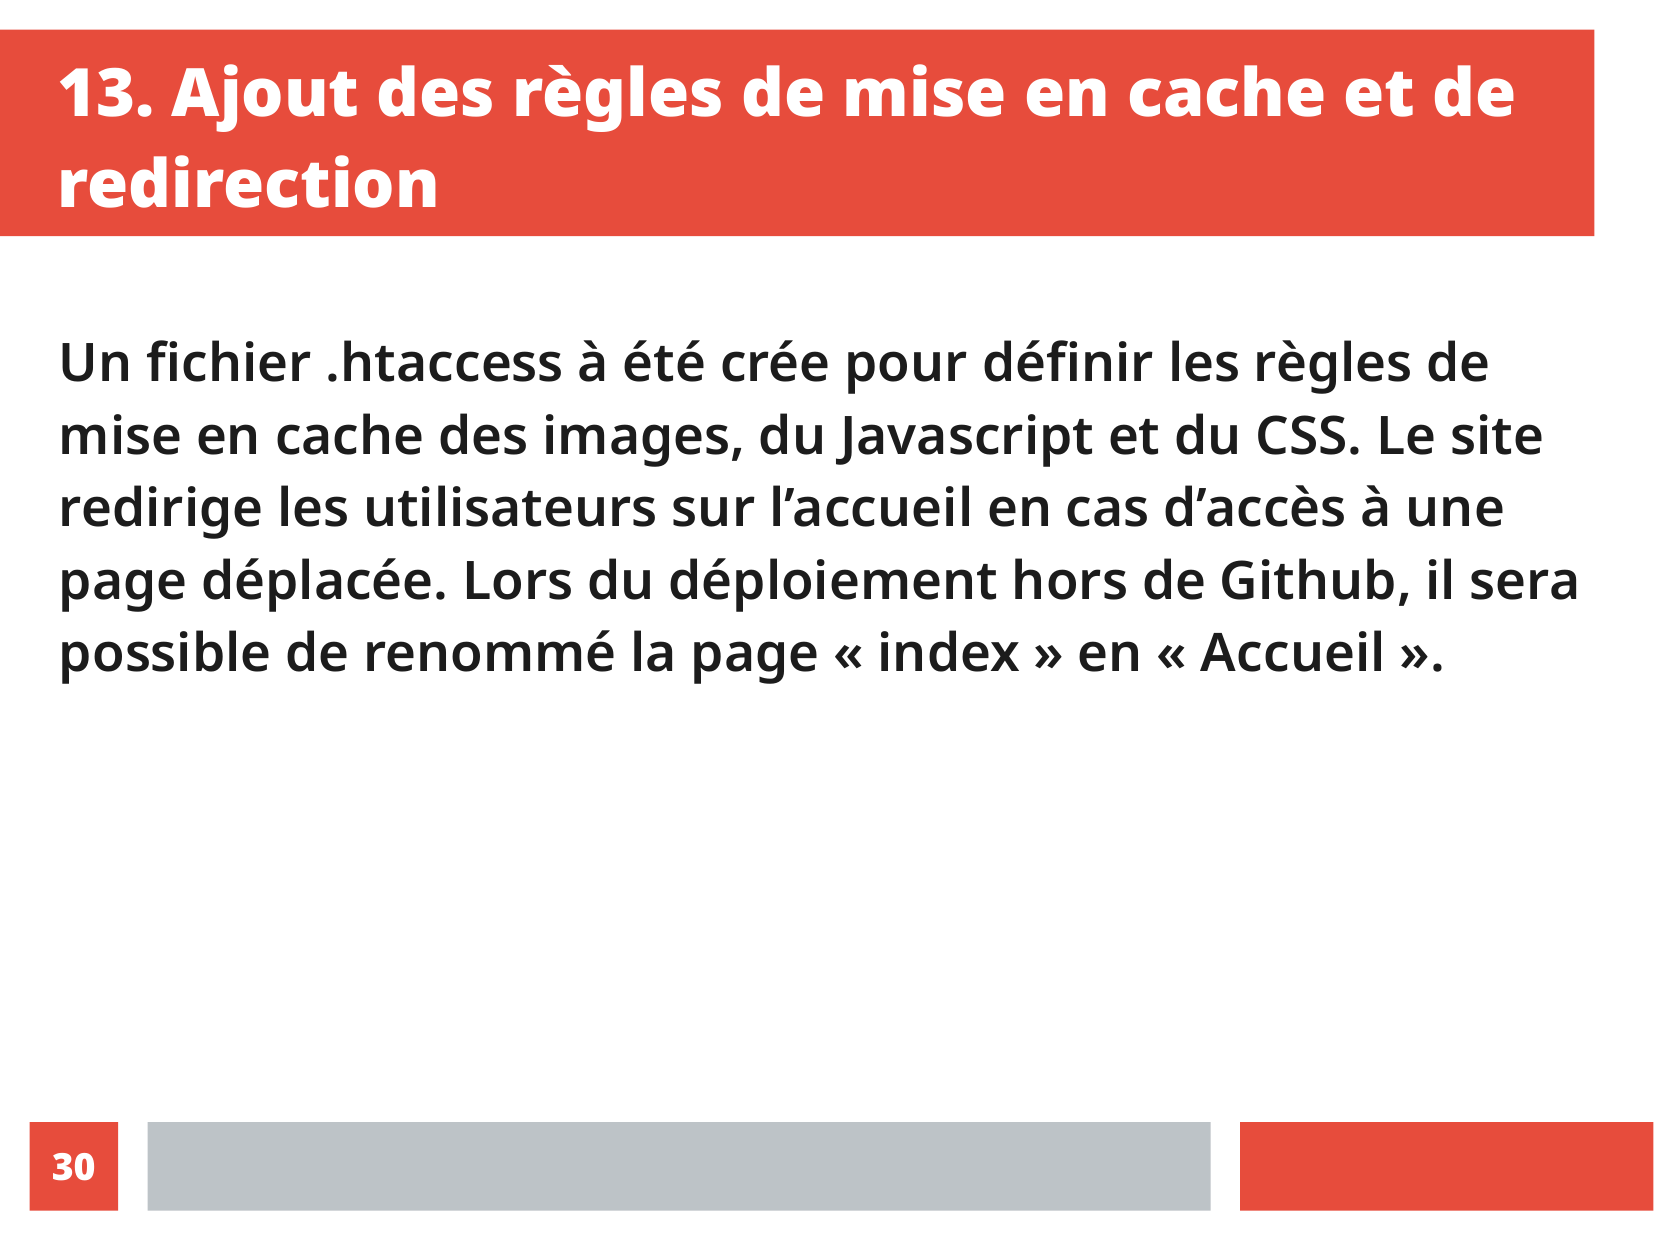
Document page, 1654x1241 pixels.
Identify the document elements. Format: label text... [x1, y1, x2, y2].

title 13. Ajout des règles de mise en cache et de redirection [57, 62, 1593, 211]
list Un fichier .htaccess à été crée pour définir les règles de mise en cache des images, du Javascript et du CSS. Le site redirige les utilisateurs sur l’accueil en cas d’accès à une page déplacée. Lors du déploiement hors de Github, il sera possible de renommé la page « index » en « Accueil ». [59, 324, 1587, 691]
